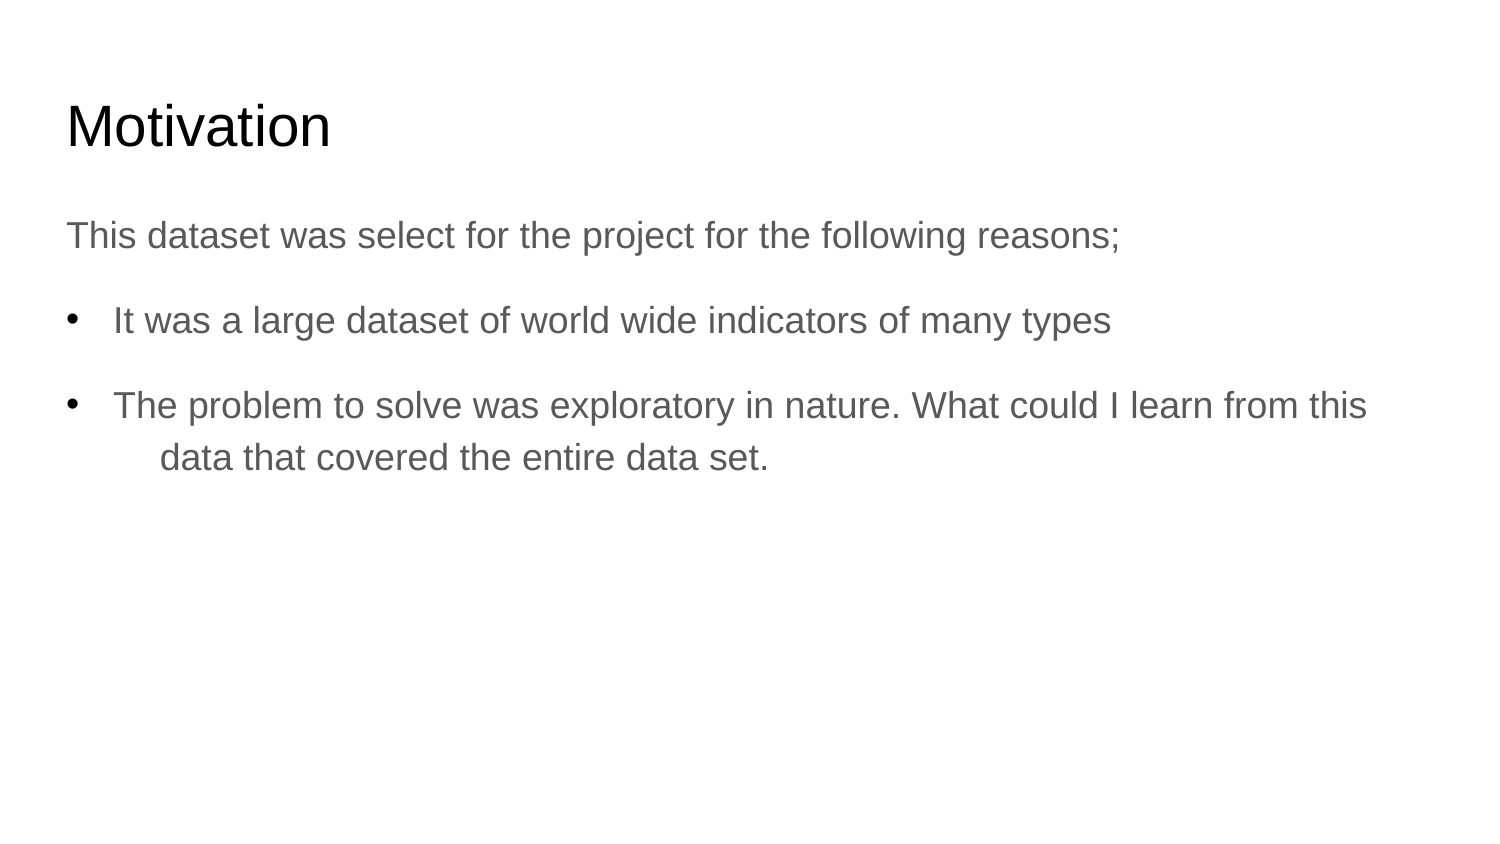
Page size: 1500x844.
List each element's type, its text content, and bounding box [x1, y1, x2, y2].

title Motivation [51, 72, 1449, 167]
list This dataset was select for the project for the following reasons; It was a large dataset of world wide indicators of many types The problem to solve was exploratory in nature. What could I learn from this data that covered the entire data set. [51, 189, 1449, 750]
